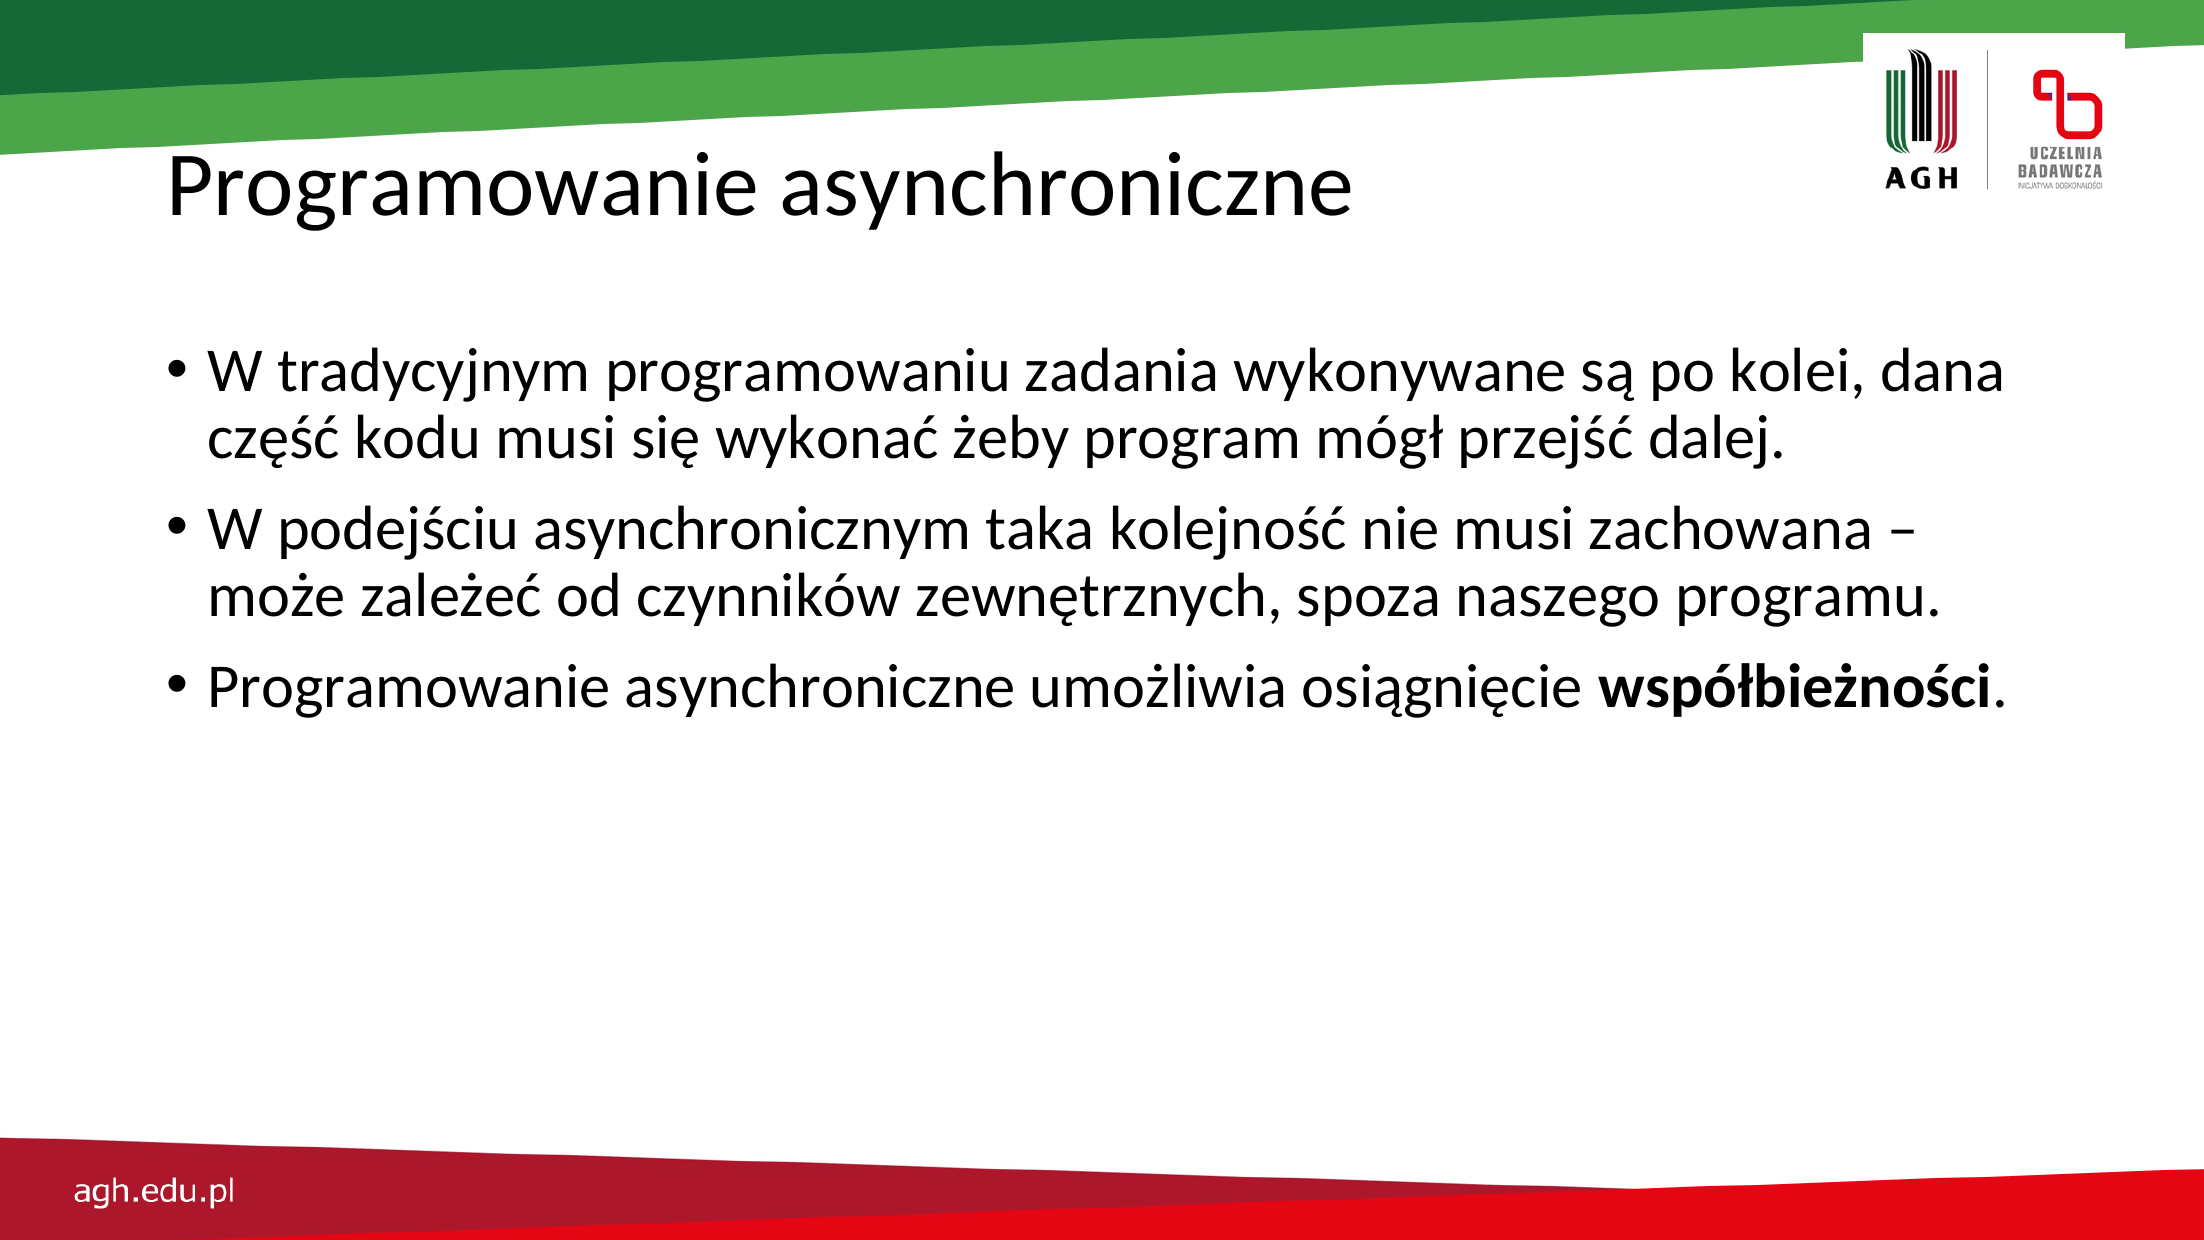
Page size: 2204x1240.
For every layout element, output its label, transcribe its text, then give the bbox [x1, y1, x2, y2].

list W tradycyjnym programowaniu zadania wykonywane są po kolei, dana część kodu musi się wykonać żeby program mógł przejść dalej. W podejściu asynchronicznym taka kolejność nie musi zachowana – może zależeć od czynników zewnętrznych, spoza naszego programu. Programowanie asynchroniczne umożliwia osiągnięcie współbieżności. [151, 329, 2053, 1117]
title Programowanie asynchroniczne [151, 65, 2053, 306]
picture [0, 0, 2204, 1240]
